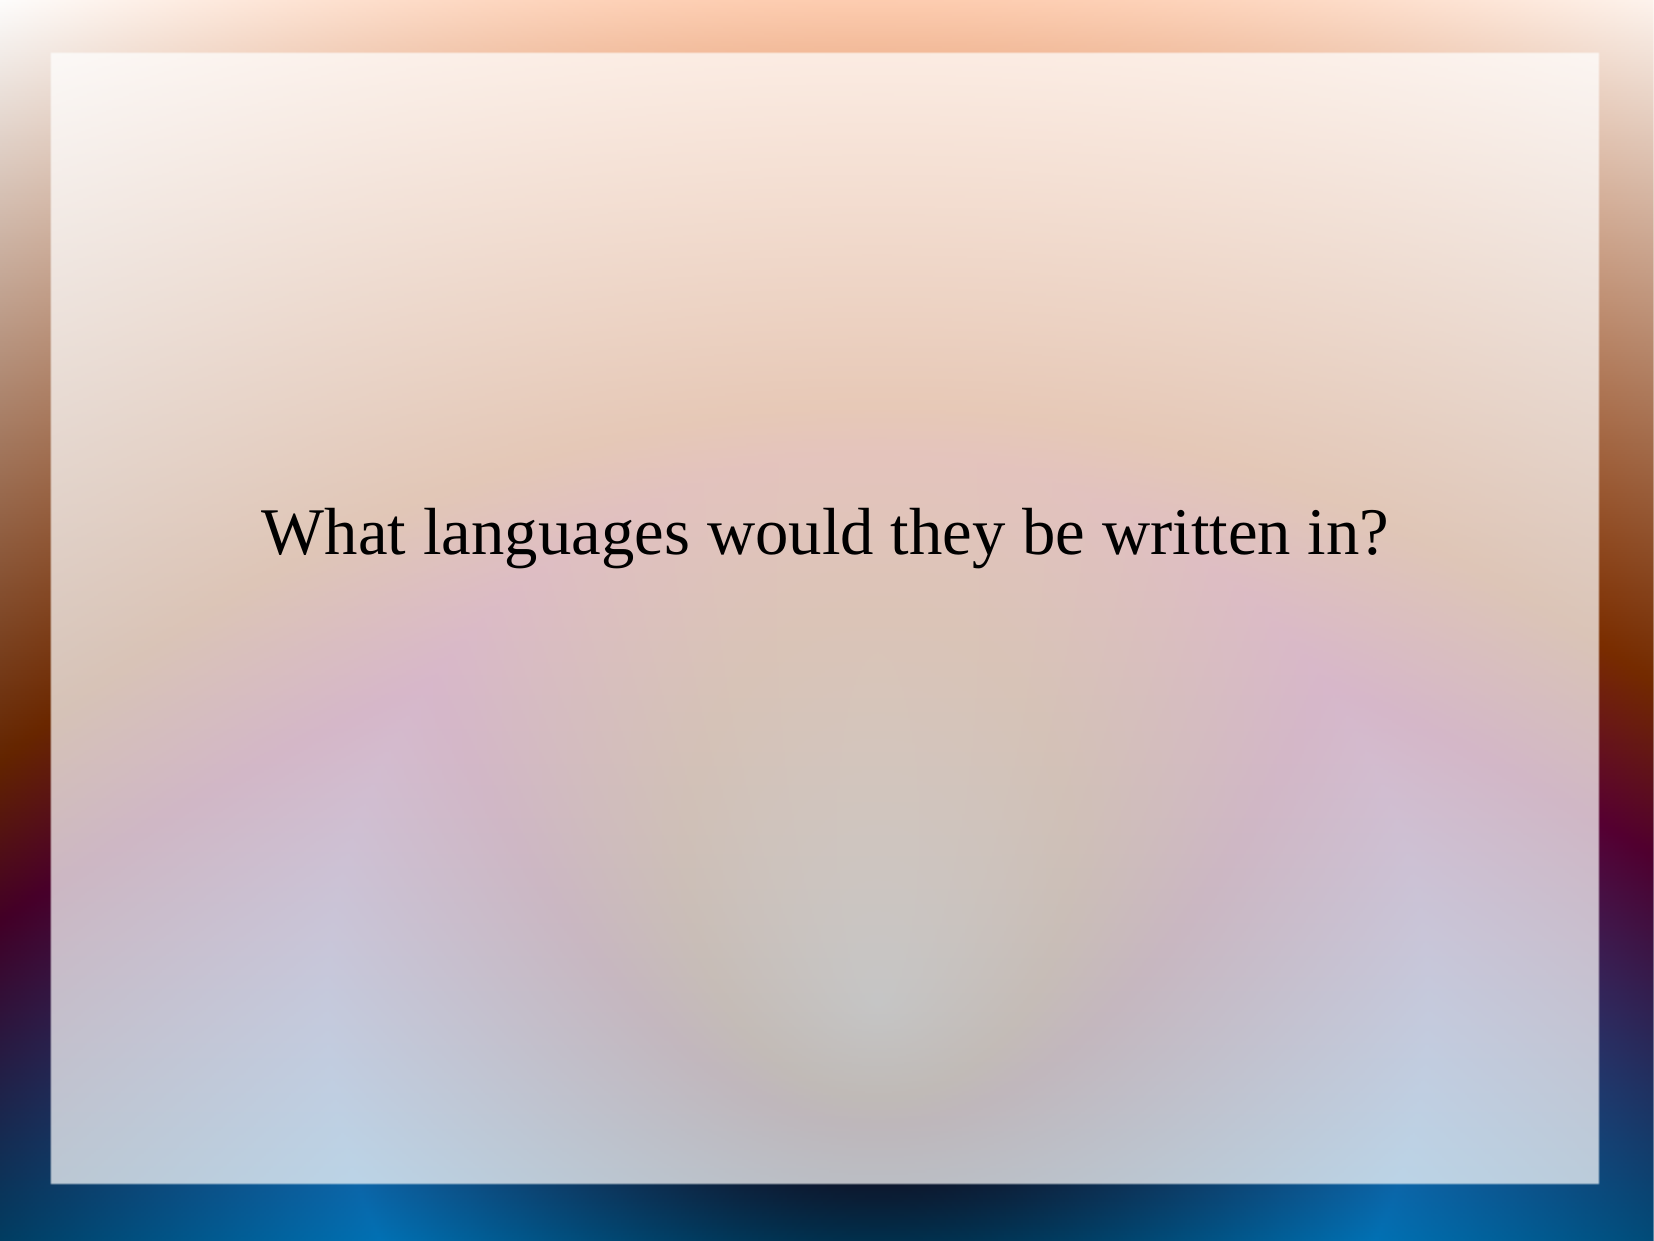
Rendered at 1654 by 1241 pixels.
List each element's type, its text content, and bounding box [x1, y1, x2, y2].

subtitle What languages would they be written in? [82, 55, 1571, 1010]
picture [0, 0, 1654, 1241]
